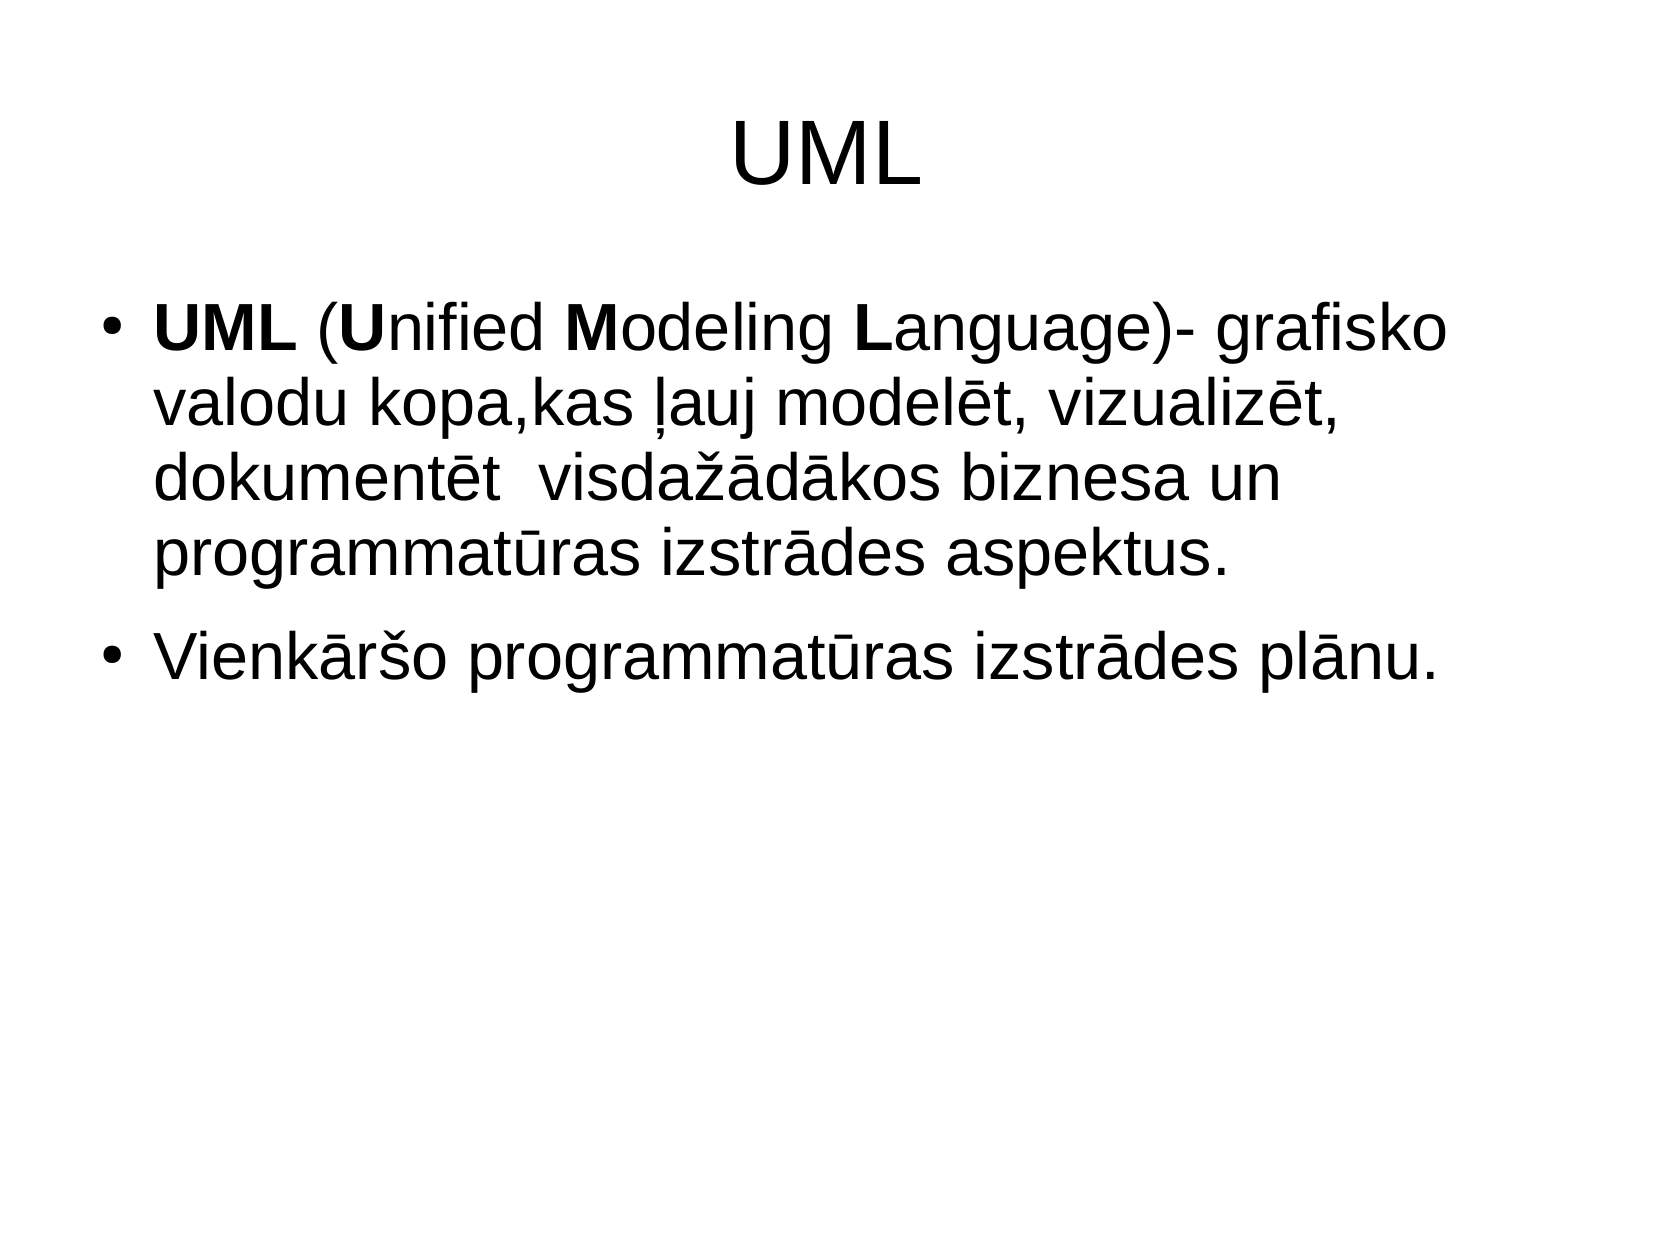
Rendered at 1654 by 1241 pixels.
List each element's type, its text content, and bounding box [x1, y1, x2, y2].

title UML [82, 49, 1571, 257]
list UML (Unified Modeling Language)- grafisko valodu kopa,kas ļauj modelēt, vizualizēt, dokumentēt visdažādākos biznesa un programmatūras izstrādes aspektus. Vienkāršo programmatūras izstrādes plānu. [82, 290, 1538, 1010]
